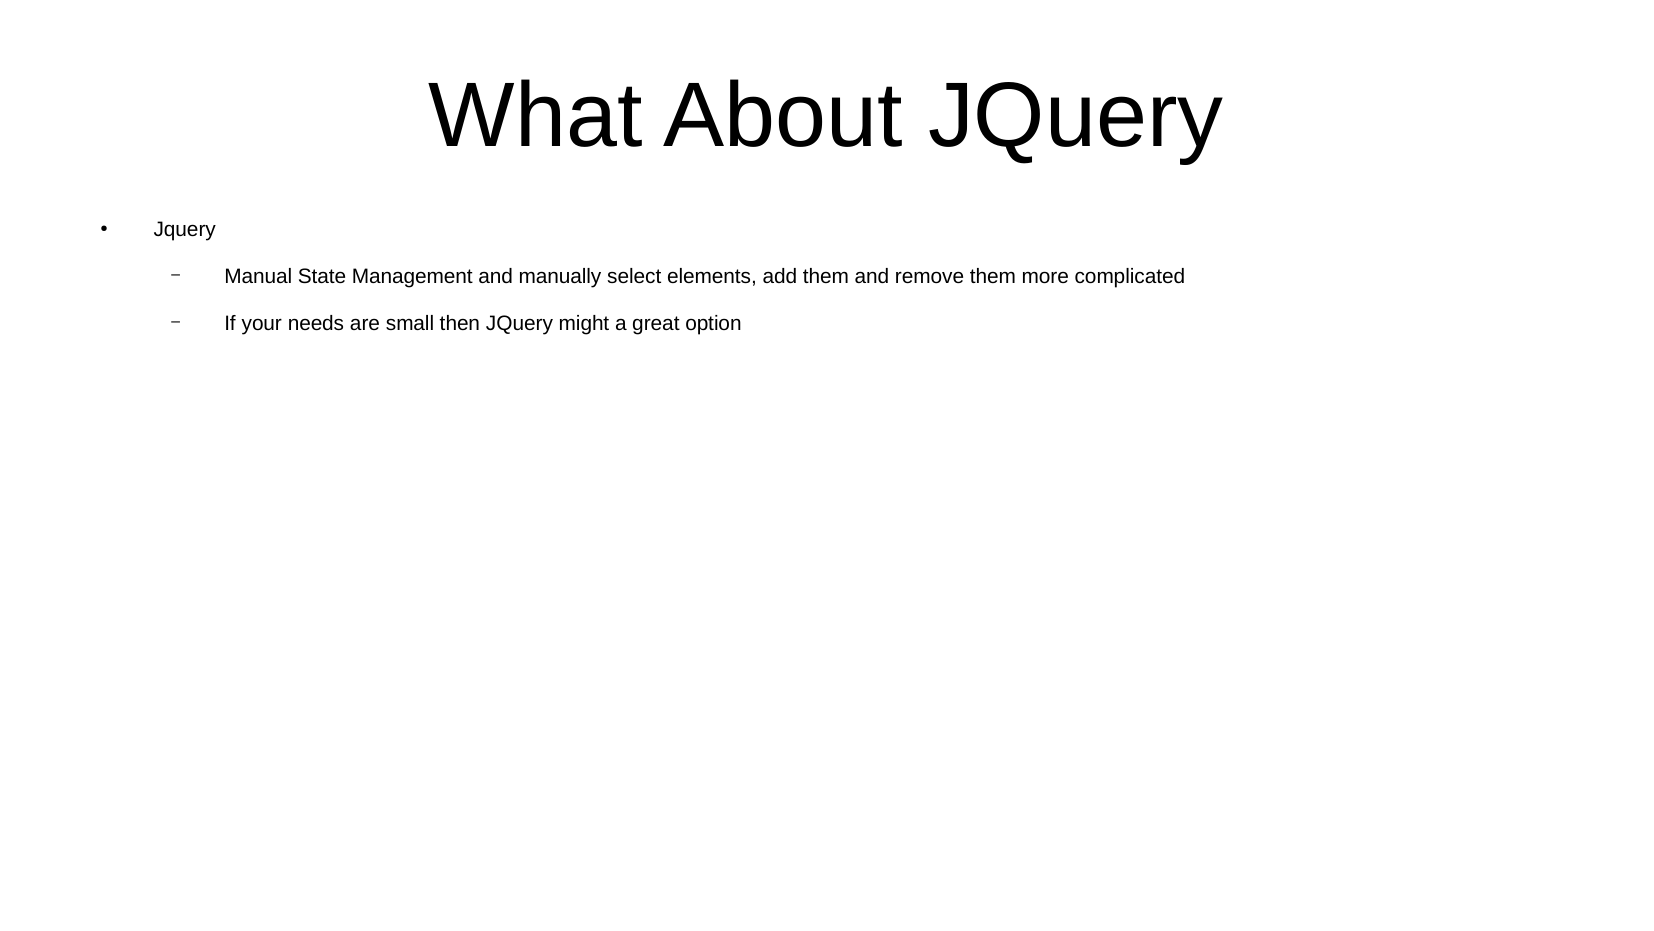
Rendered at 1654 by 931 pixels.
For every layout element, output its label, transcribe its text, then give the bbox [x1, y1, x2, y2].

list Jquery Manual State Management and manually select elements, add them and remove them more complicated If your needs are small then JQuery might a great option [82, 217, 1576, 886]
title What About JQuery [82, 37, 1571, 193]
